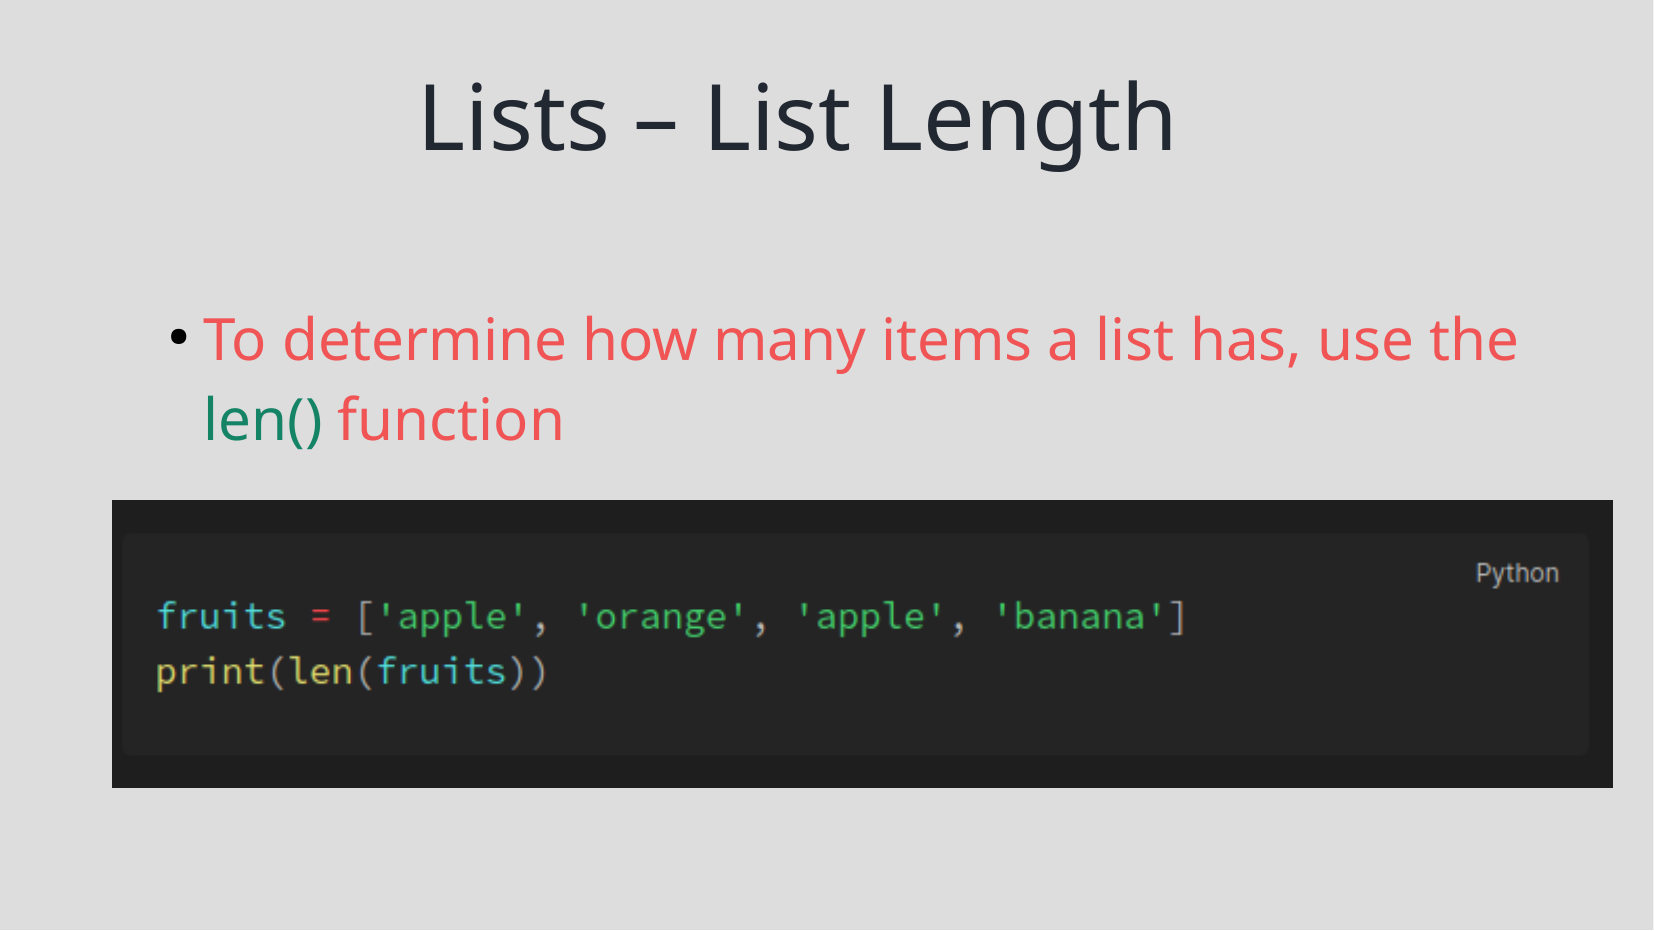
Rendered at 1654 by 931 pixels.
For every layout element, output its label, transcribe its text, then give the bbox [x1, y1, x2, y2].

text_box To determine how many items a list has, use the len() function [153, 291, 1654, 451]
picture [112, 500, 1613, 788]
title Lists – List Length [82, 37, 1538, 193]
